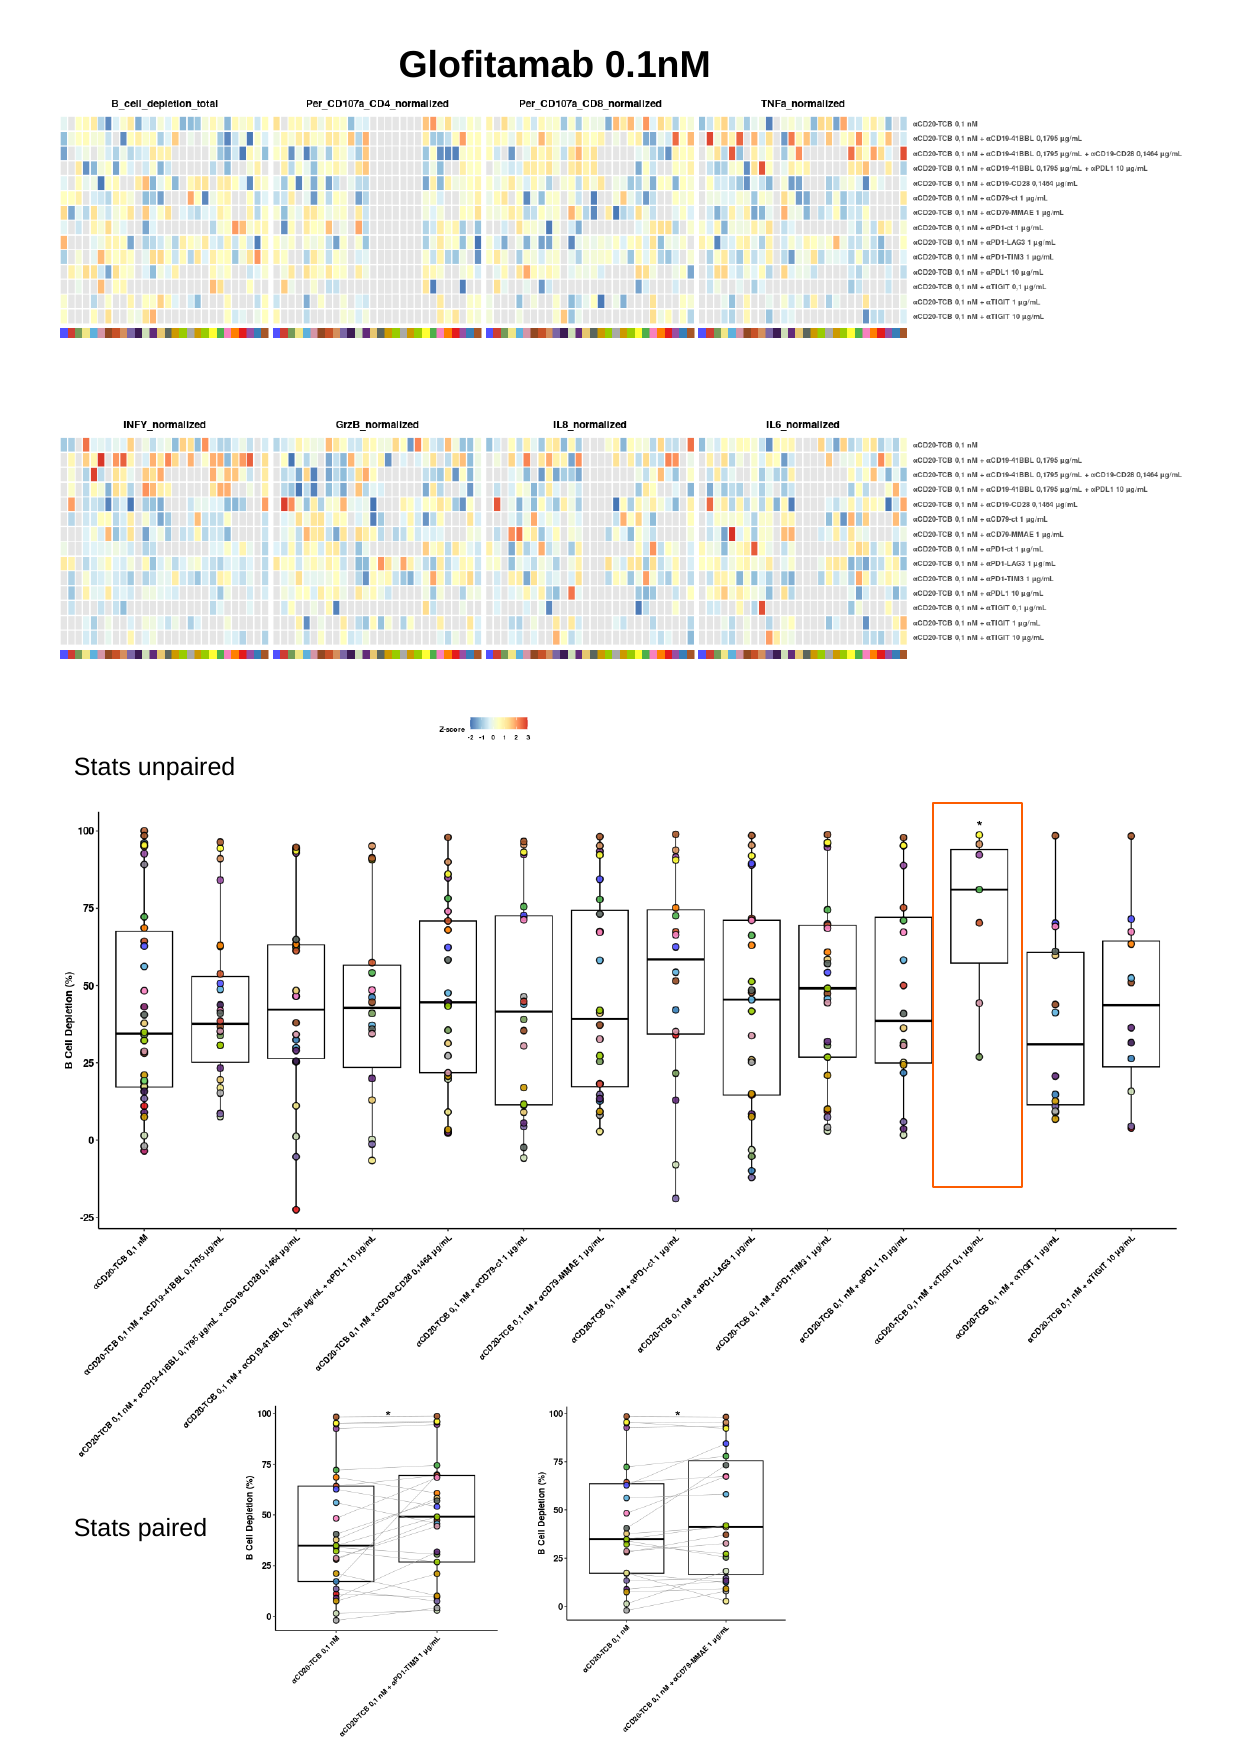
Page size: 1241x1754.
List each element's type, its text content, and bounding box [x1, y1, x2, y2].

text_box Stats unpaired [59, 745, 1241, 805]
picture [59, 58, 1182, 745]
text_box Glofitamab 0.1nM [383, 36, 798, 178]
picture [59, 805, 1182, 1754]
text_box Stats paired [59, 1505, 241, 1566]
picture [934, 805, 1021, 1186]
